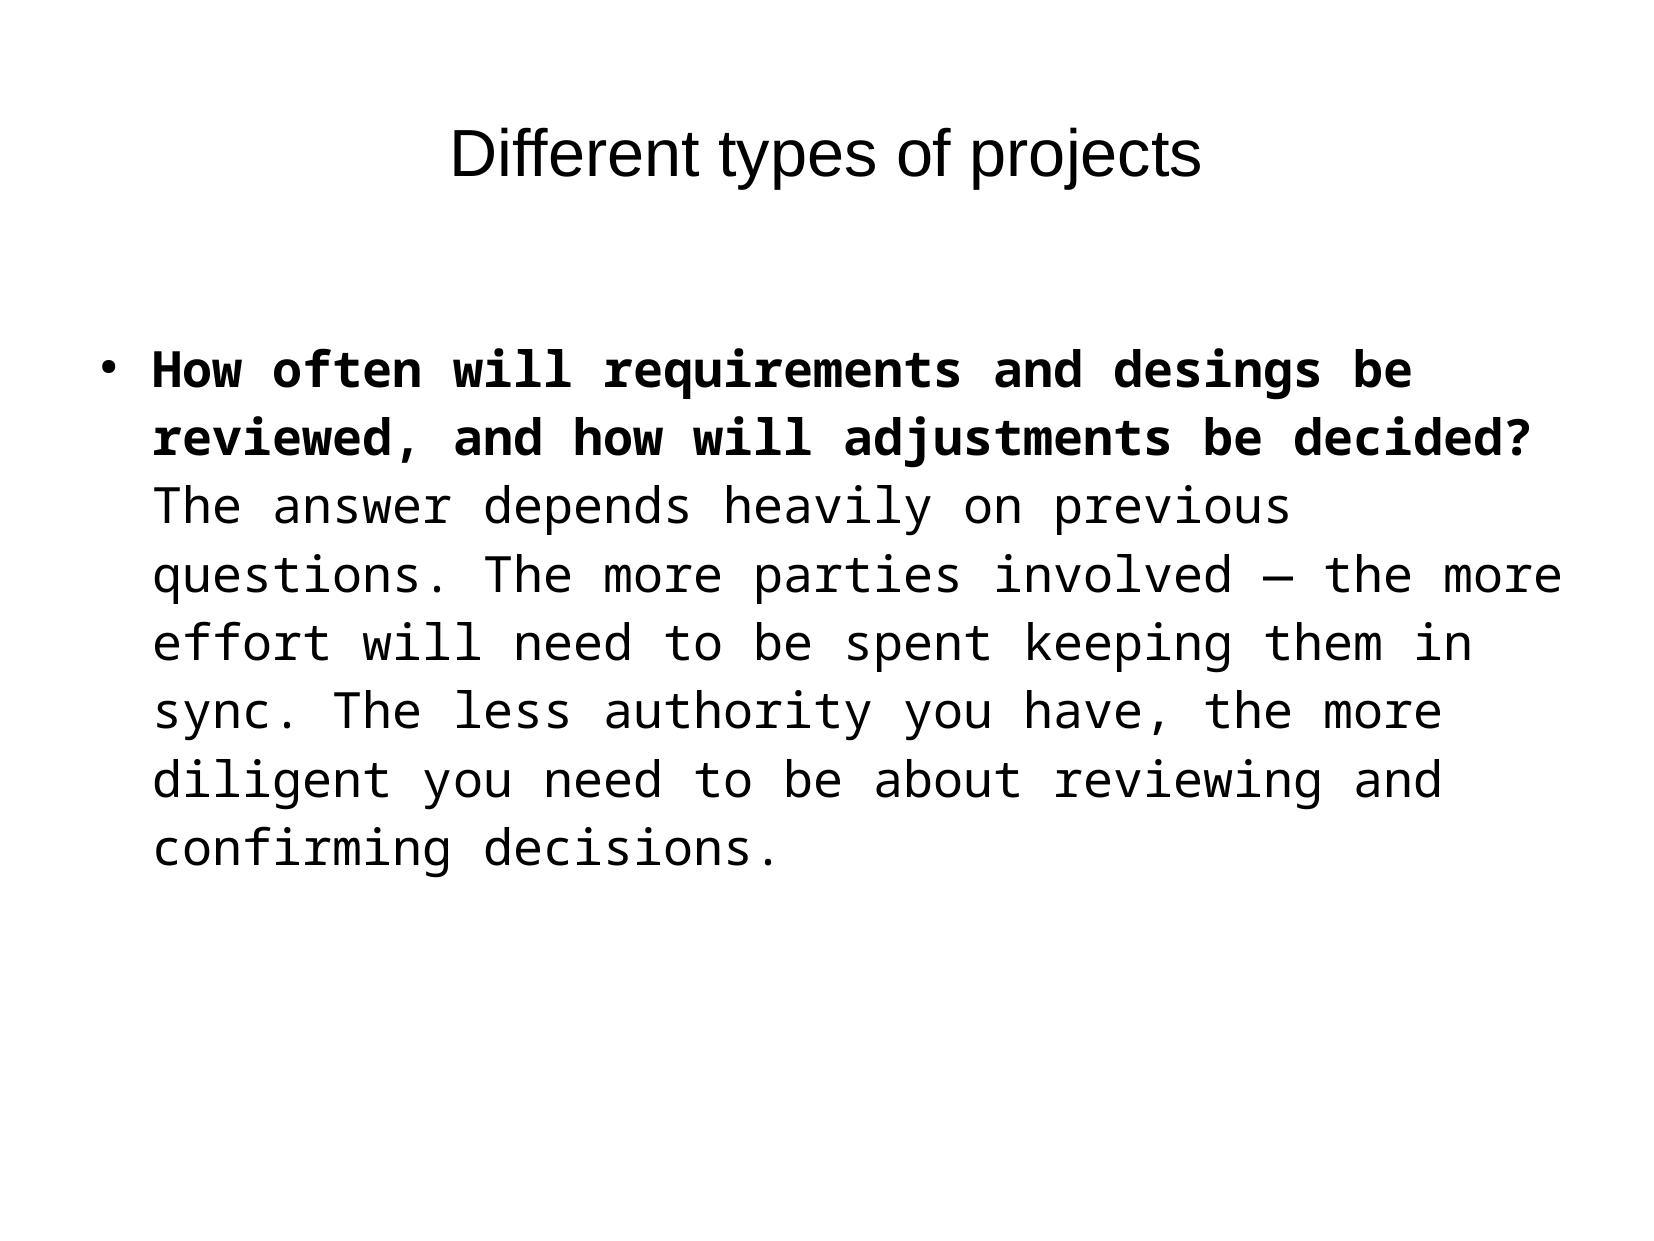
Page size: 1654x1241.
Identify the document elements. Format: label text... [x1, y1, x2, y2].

title Different types of projects [82, 49, 1571, 236]
list How often will requirements and desings be reviewed, and how will adjustments be decided? The answer depends heavily on previous questions. The more parties involved — the more effort will need to be spent keeping them in sync. The less authority you have, the more diligent you need to be about reviewing and confirming decisions. [82, 236, 1571, 1170]
